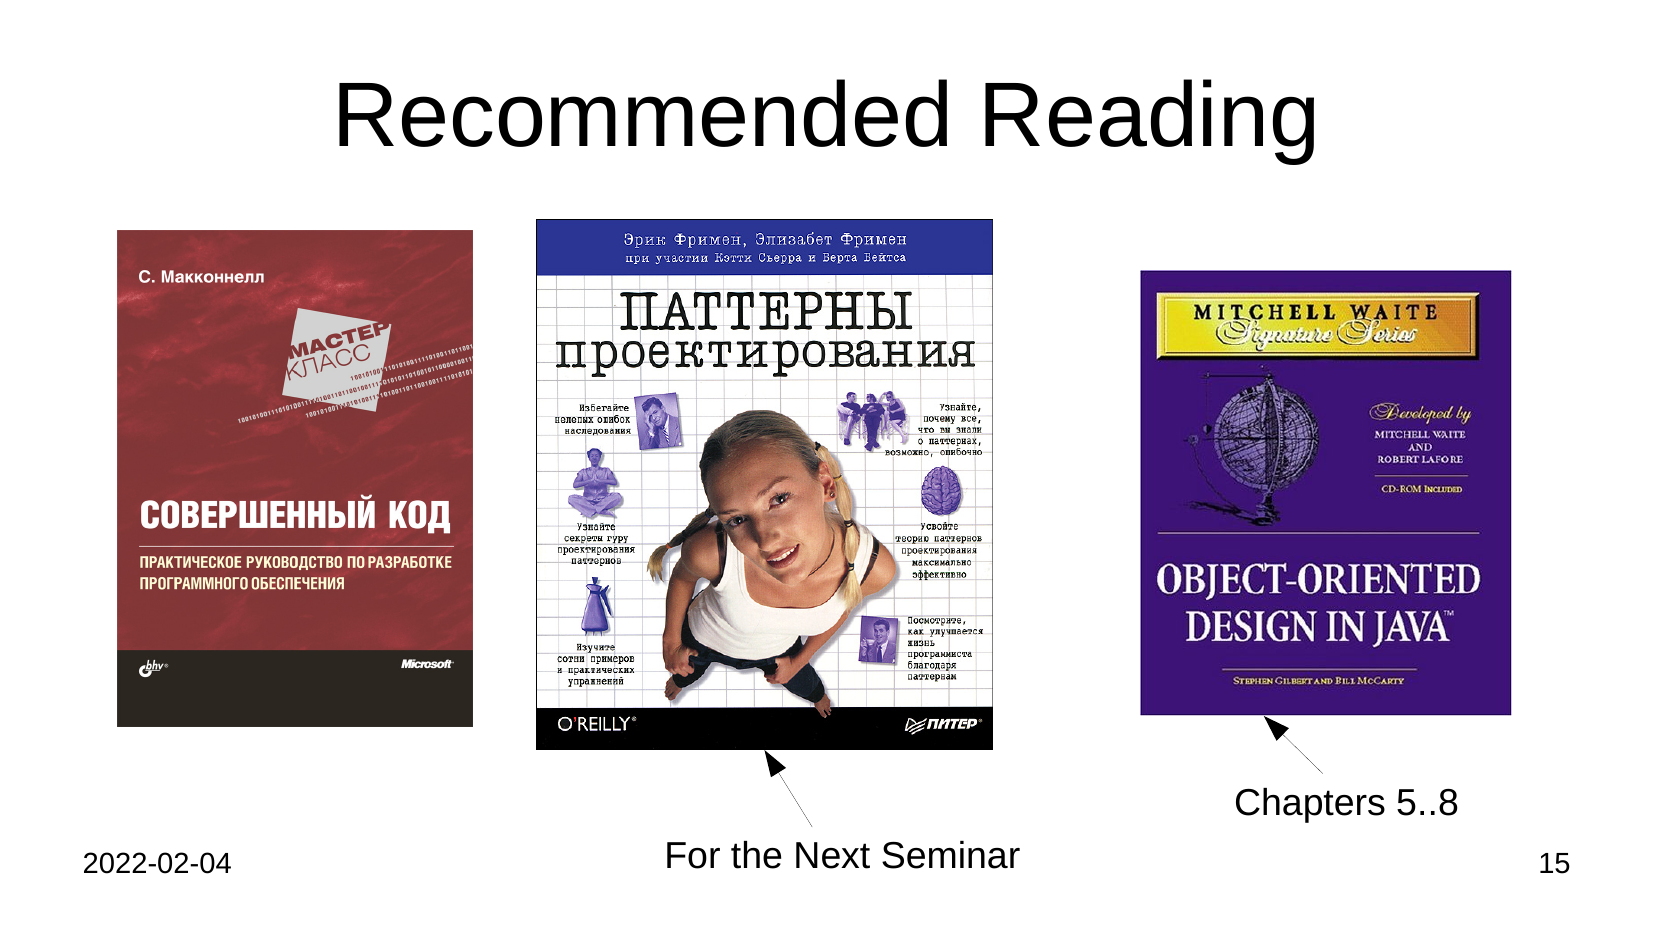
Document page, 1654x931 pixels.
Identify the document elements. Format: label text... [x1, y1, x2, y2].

picture [1140, 270, 1512, 716]
picture [536, 219, 993, 751]
text_box For the Next Seminar [649, 826, 1040, 884]
picture [117, 230, 473, 727]
text_box Chapters 5..8 [1157, 773, 1536, 831]
title Recommended Reading [82, 37, 1571, 193]
